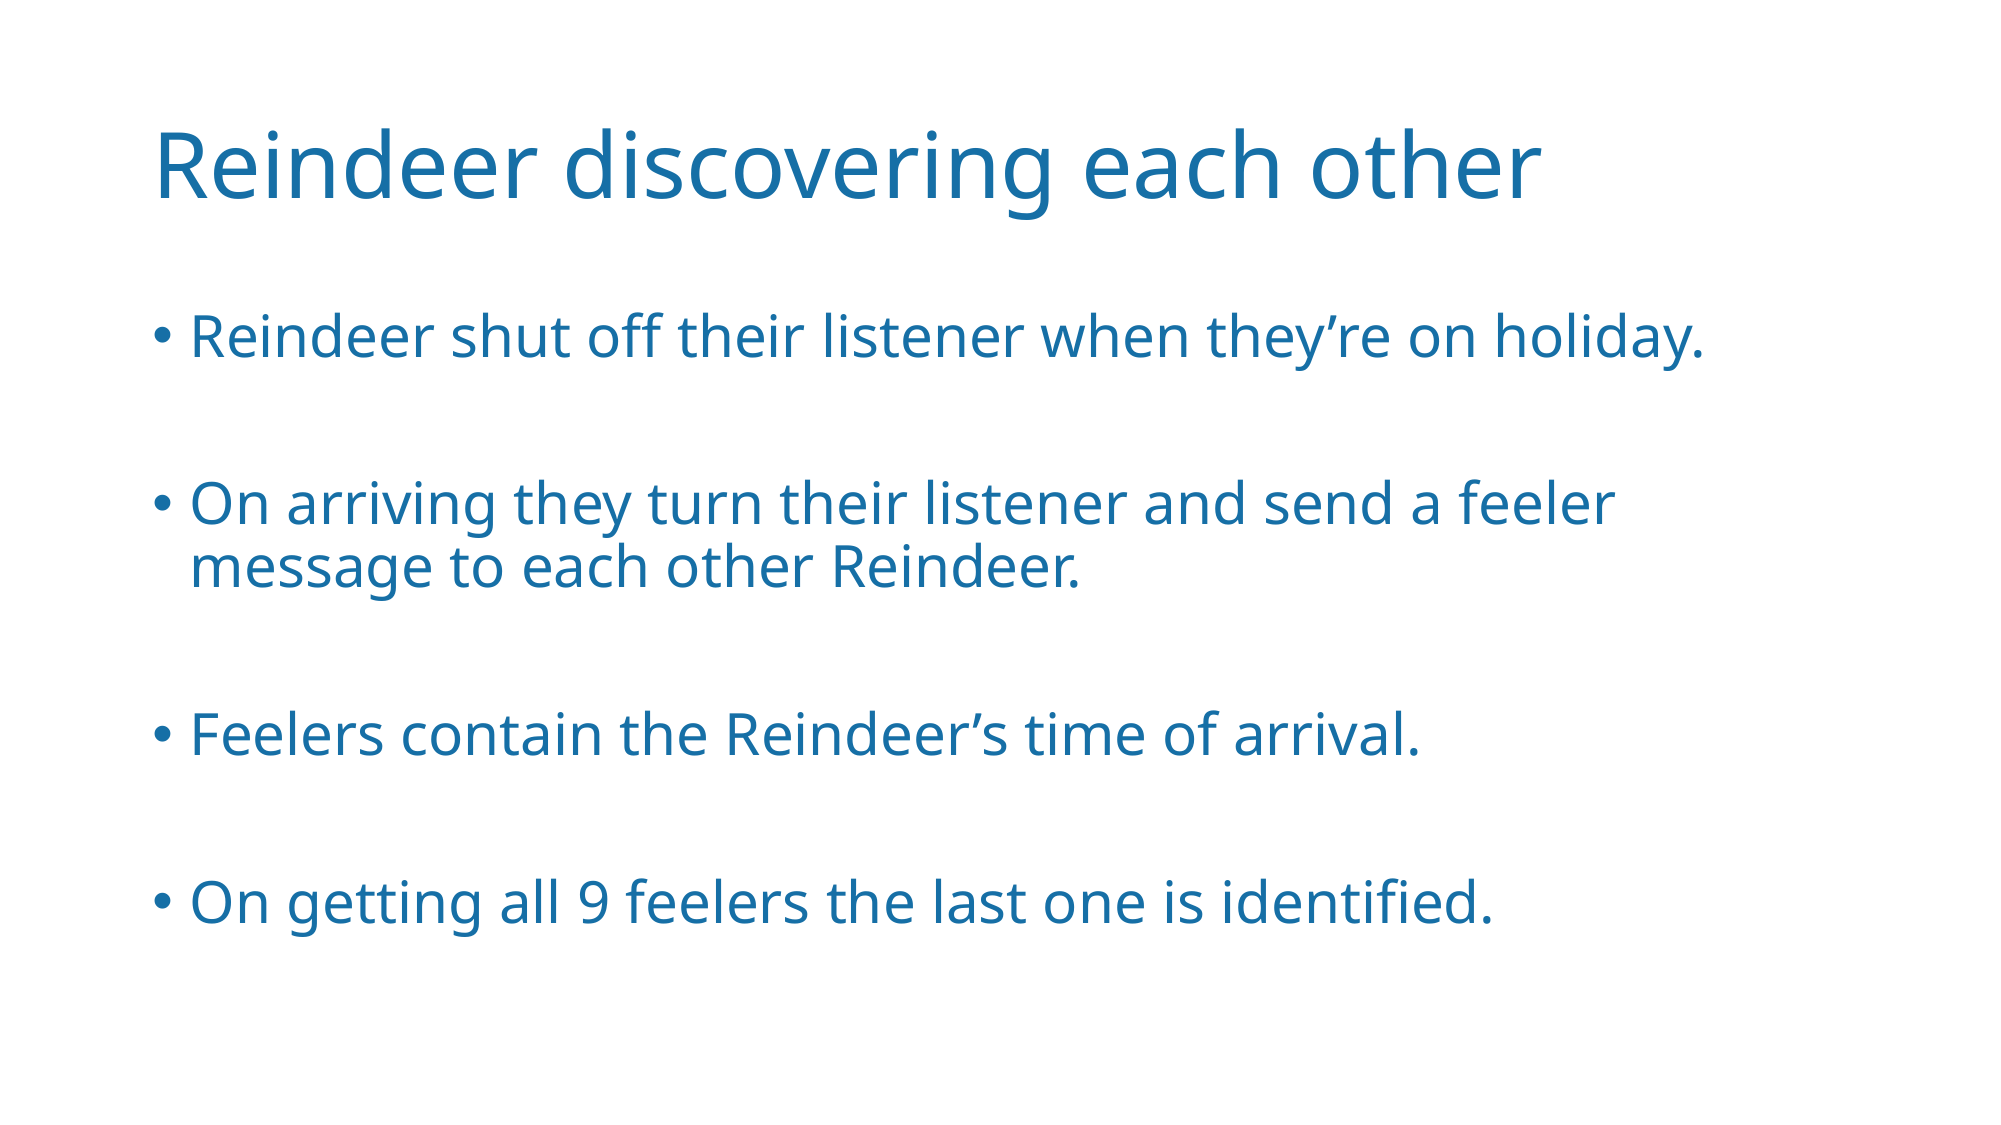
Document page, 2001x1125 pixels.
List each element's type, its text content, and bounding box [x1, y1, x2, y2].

title Reindeer discovering each other [137, 59, 1863, 278]
list Reindeer shut off their listener when they’re on holiday. On arriving they turn their listener and send a feeler message to each other Reindeer. Feelers contain the Reindeer’s time of arrival. On getting all 9 feelers the last one is identified. [137, 299, 1863, 1014]
